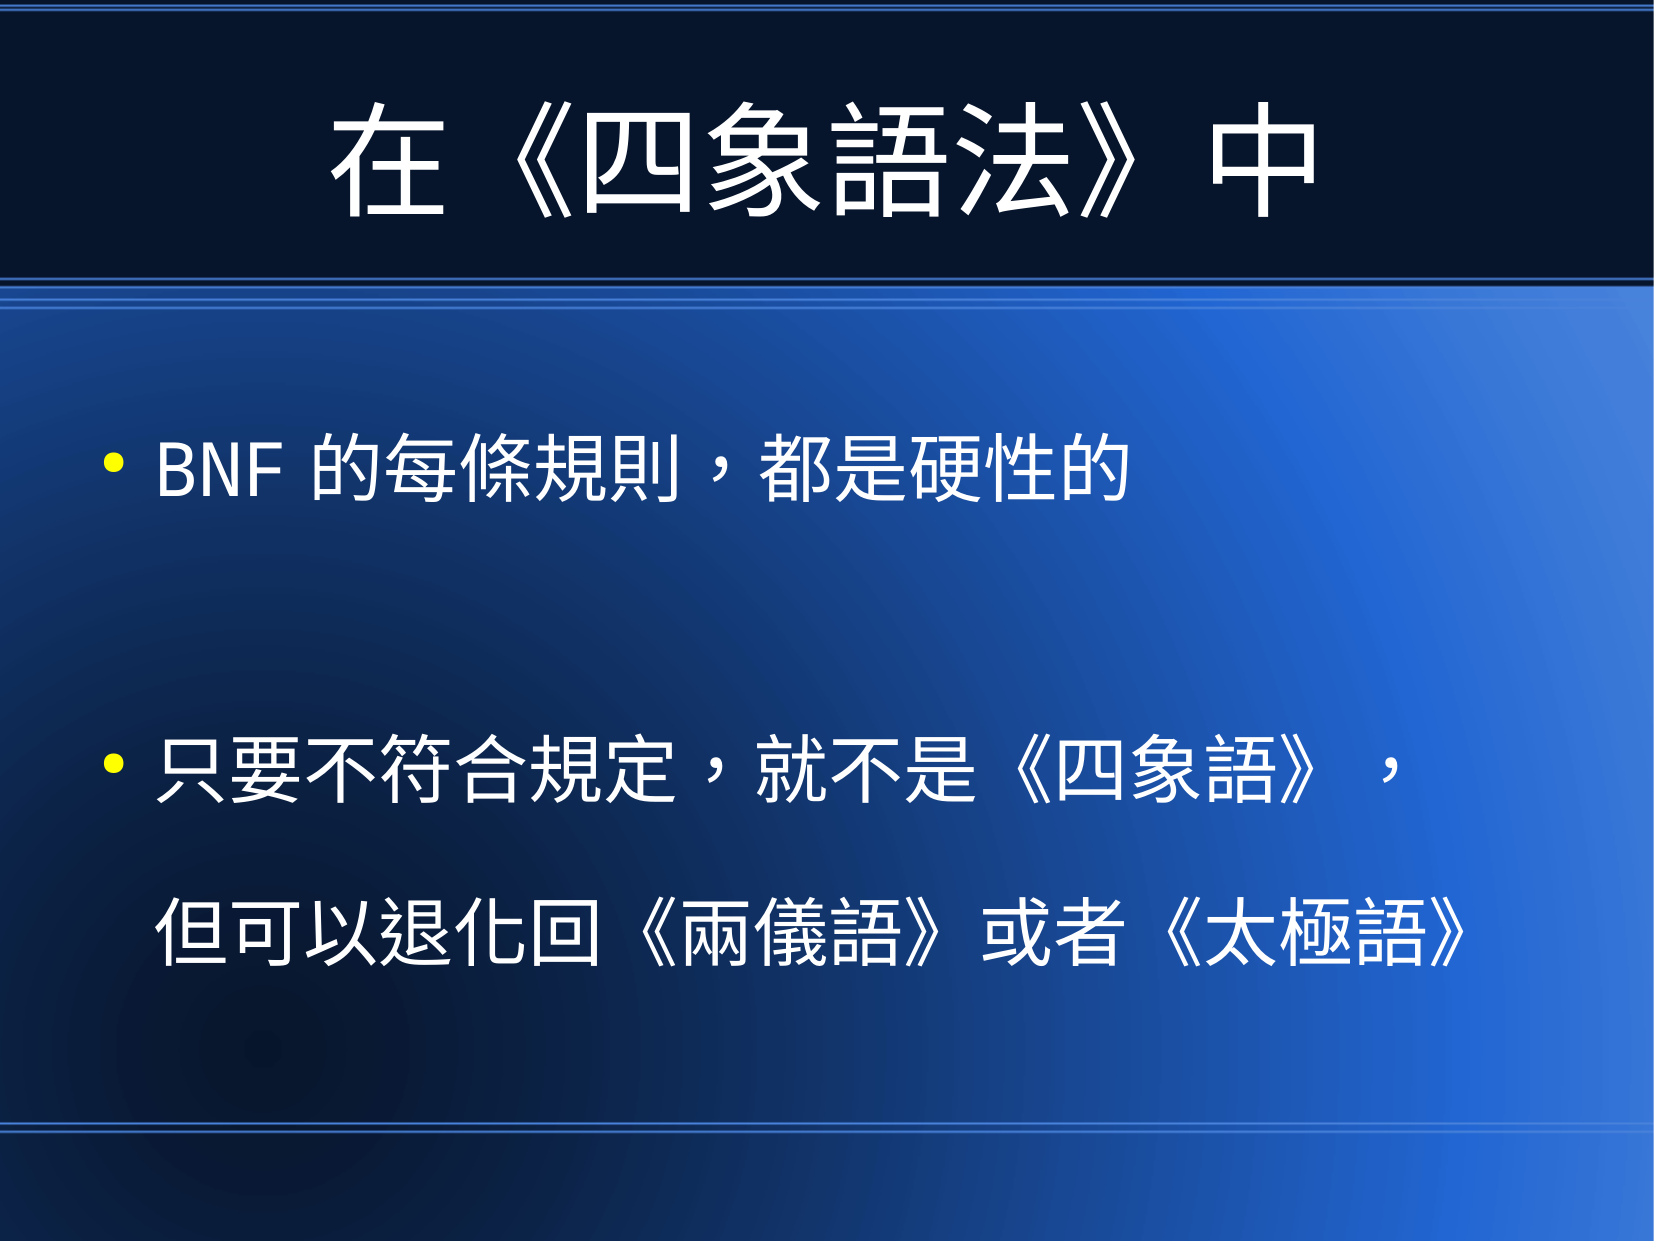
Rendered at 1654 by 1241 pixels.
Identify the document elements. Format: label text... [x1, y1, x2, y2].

title 在《四象語法》中 [82, 49, 1571, 257]
picture [0, 0, 1654, 1241]
list BNF的每條規則，都是硬性的 只要不符合規定，就不是《四象語》， 但可以退化回《兩儀語》或者《太極語》 [82, 355, 1630, 1075]
